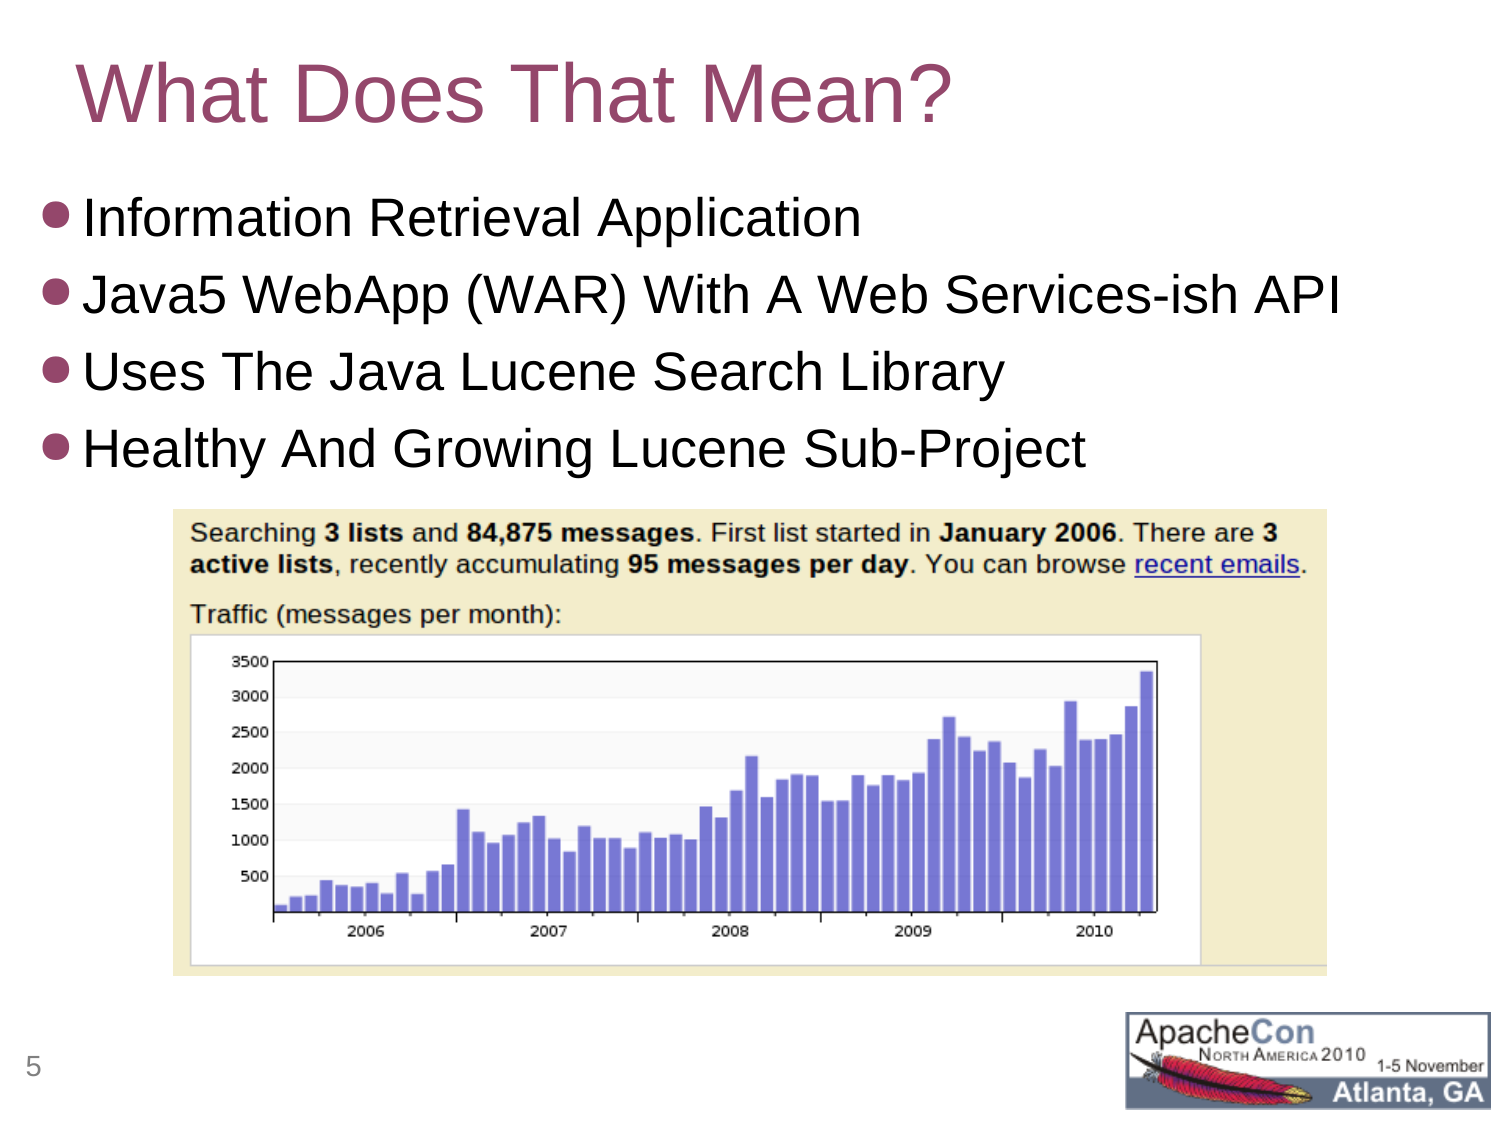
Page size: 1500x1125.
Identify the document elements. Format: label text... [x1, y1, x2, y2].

title What Does That Mean? [75, 0, 1425, 187]
list Information Retrieval Application Java5 WebApp (WAR) With A Web Services-ish API Uses The Java Lucene Search Library Healthy And Growing Lucene Sub-Project [37, 187, 1463, 1006]
picture [1125, 1012, 1491, 1110]
picture [173, 509, 1327, 976]
